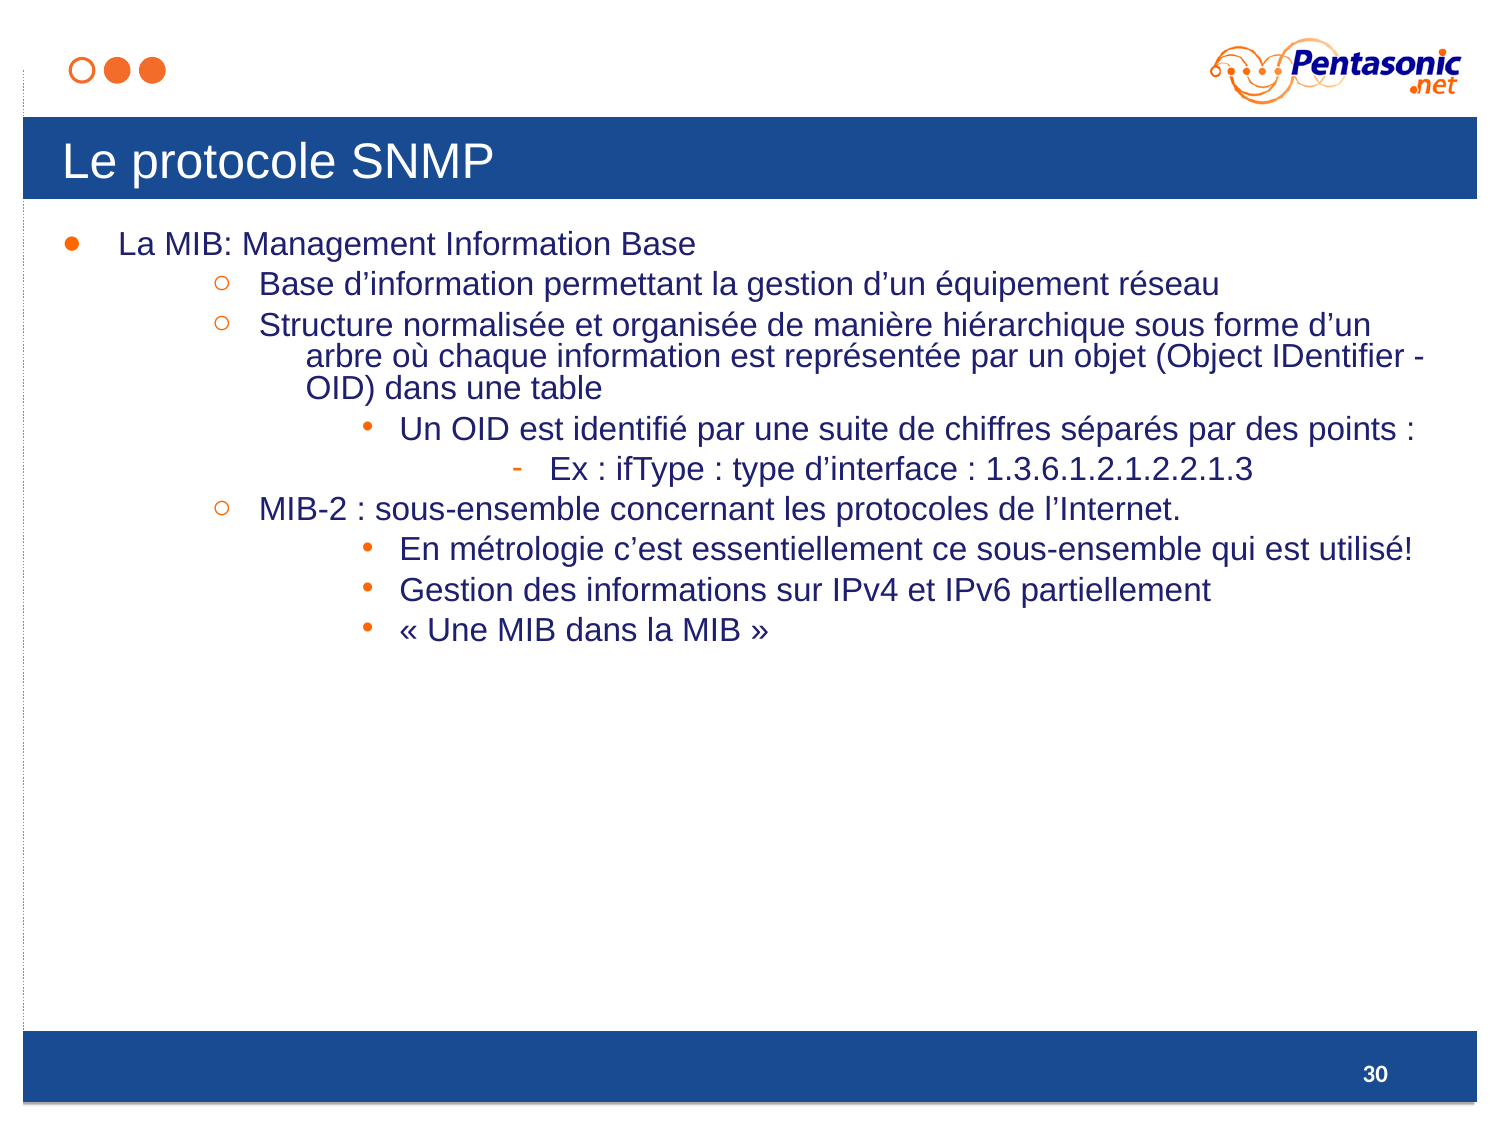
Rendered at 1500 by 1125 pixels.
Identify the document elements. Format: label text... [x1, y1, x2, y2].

title Le protocole SNMP [46, 117, 1454, 200]
list La MIB: Management Information Base Base d’information permettant la gestion d’un équipement réseau Structure normalisée et organisée de manière hiérarchique sous forme d’un arbre où chaque information est représentée par un objet (Object IDentifier - OID) dans une table Un OID est identifié par une suite de chiffres séparés par des points : Ex : ifType : type d’interface : 1.3.6.1.2.1.2.2.1.3 MIB-2 : sous-ensemble concernant les protocoles de l’Internet. En métrologie c’est essentiellement ce sous-ensemble qui est utilisé! Gestion des informations sur IPv4 et IPv6 partiellement « Une MIB dans la MIB » [46, 222, 1454, 1008]
text_box 30 [1347, 1042, 1477, 1103]
